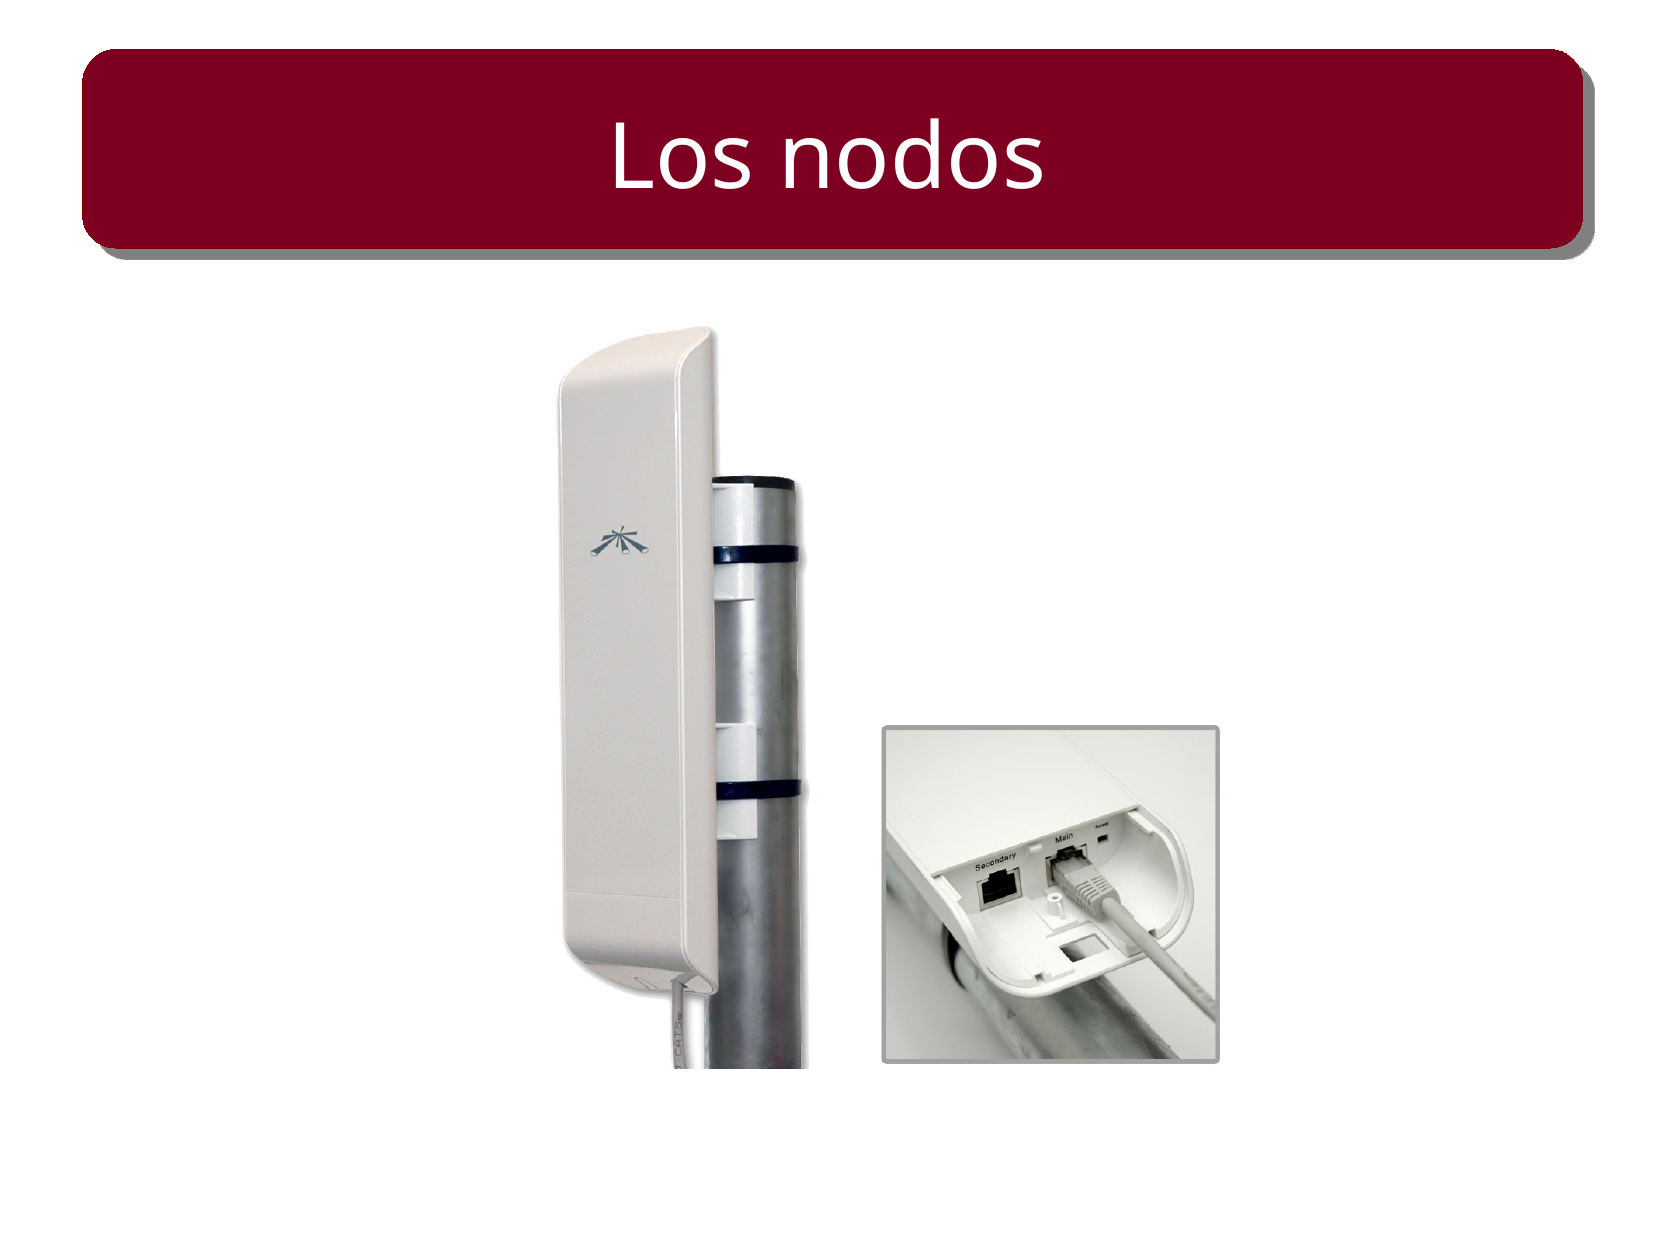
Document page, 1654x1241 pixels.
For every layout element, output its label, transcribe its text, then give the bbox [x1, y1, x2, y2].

picture [295, 292, 1382, 1069]
title Los nodos [82, 49, 1571, 257]
